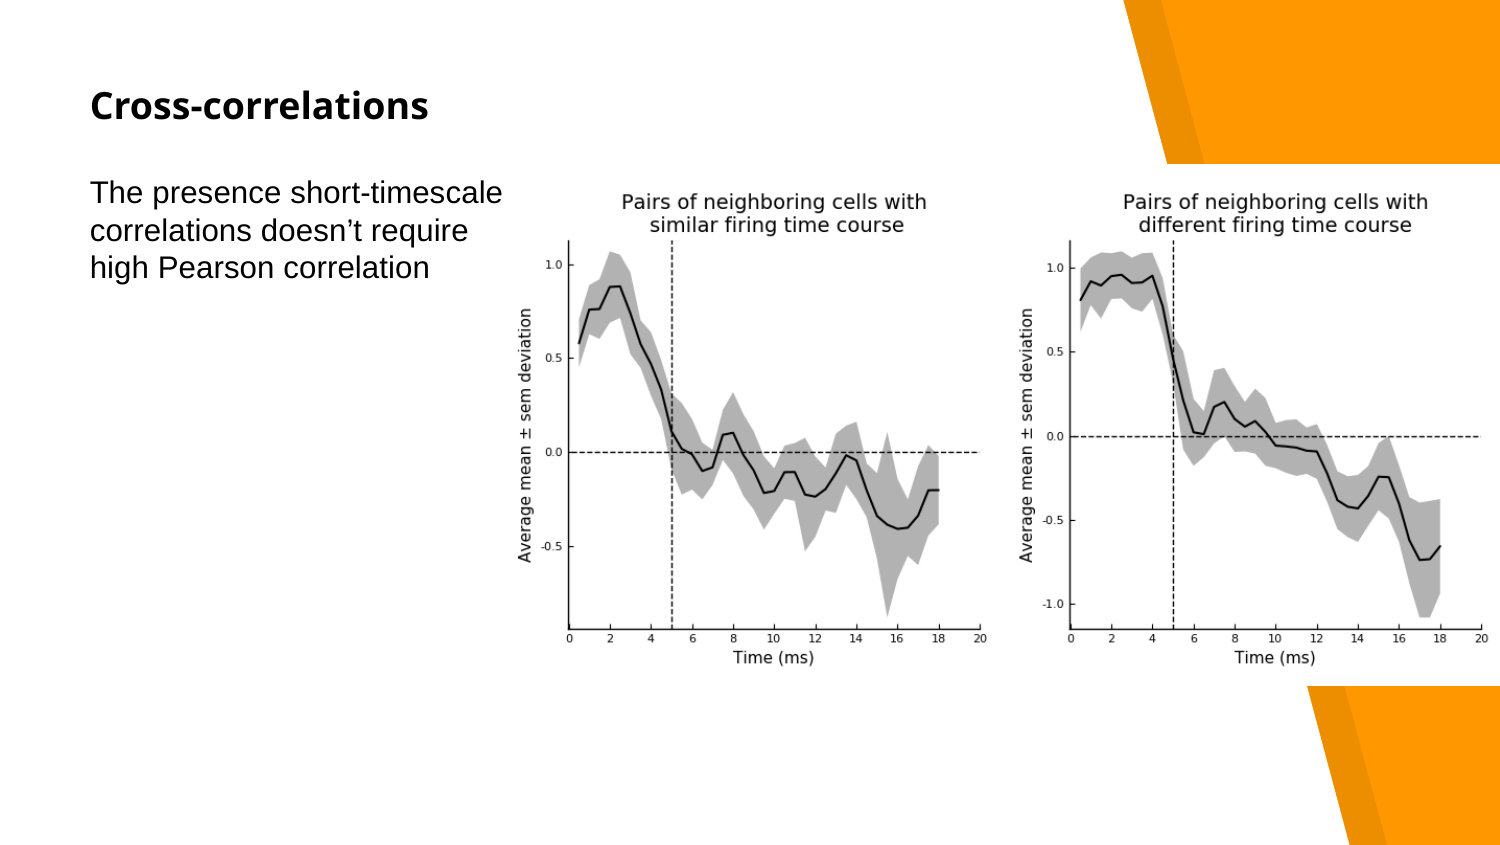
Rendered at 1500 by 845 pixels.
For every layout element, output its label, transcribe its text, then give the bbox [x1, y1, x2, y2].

picture [551, 164, 1500, 686]
text_box Cross-correlations The presence short-timescale correlations doesn’t require high Pearson correlation [74, 75, 551, 720]
